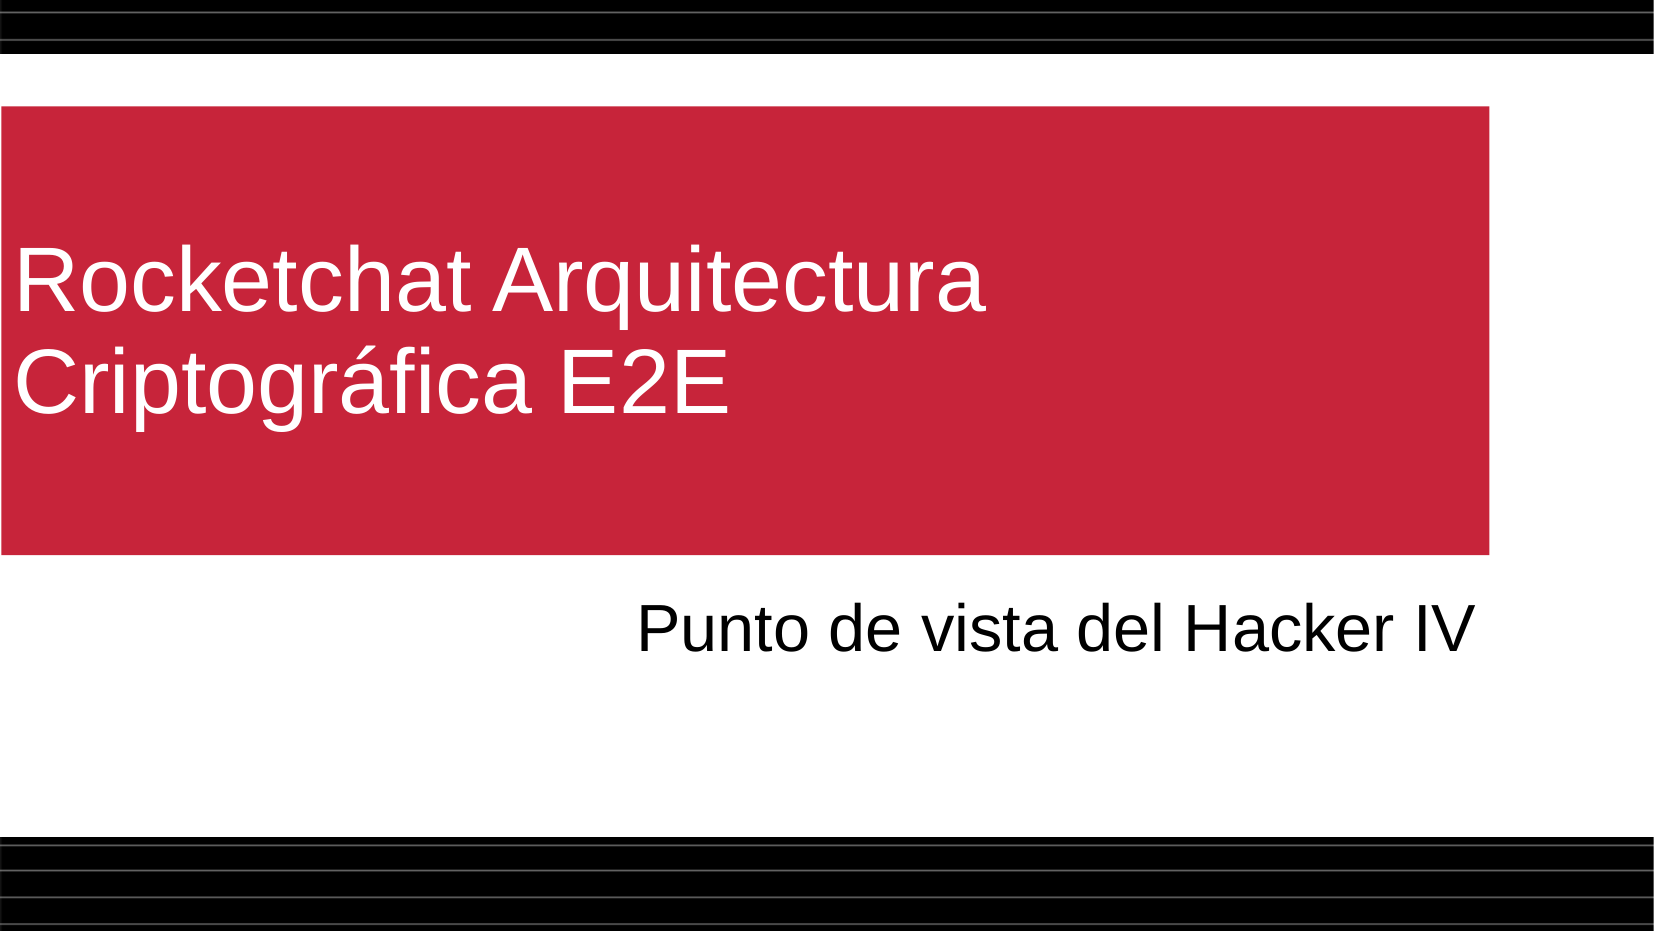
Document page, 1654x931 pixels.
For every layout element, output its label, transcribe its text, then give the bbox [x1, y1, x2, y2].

title Rocketchat Arquitectura Criptográfica E2E [1, 106, 1490, 556]
picture [0, 837, 1654, 931]
subtitle Punto de vista del Hacker IV [625, 590, 1489, 804]
picture [0, 0, 1654, 54]
